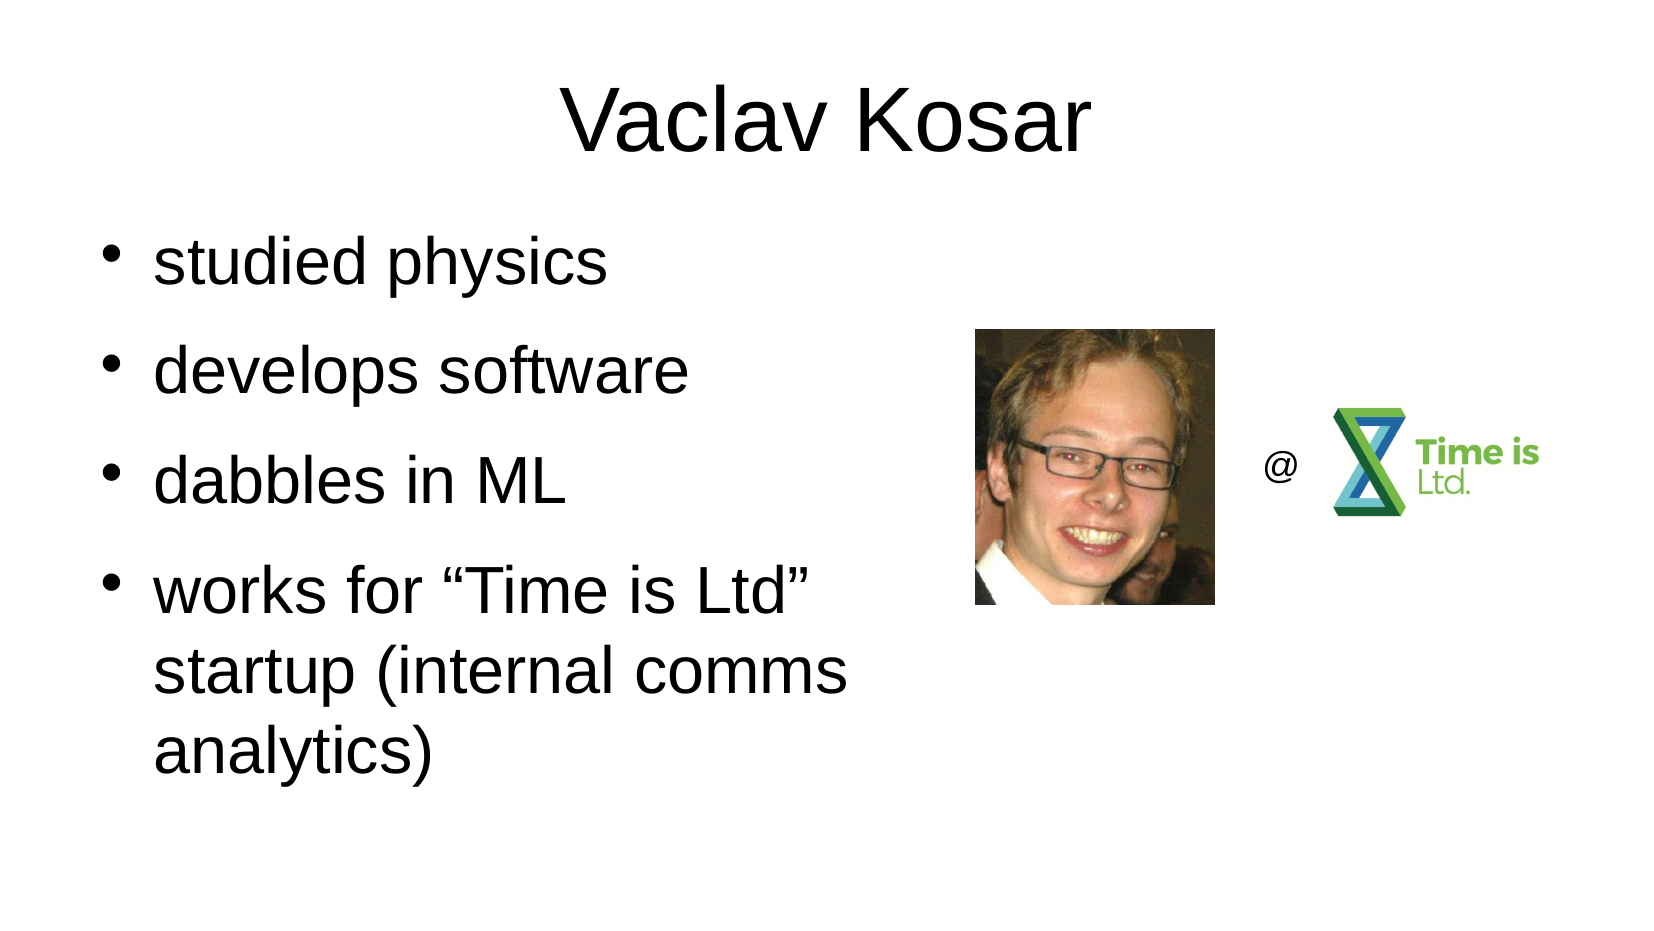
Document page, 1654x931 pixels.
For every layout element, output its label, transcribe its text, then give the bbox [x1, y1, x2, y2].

picture [975, 329, 1215, 605]
text_box studied physics develops software dabbles in ML works for “Time is Ltd” startup (internal comms analytics) [82, 217, 960, 840]
text_box Vaclav Kosar [82, 37, 1571, 193]
picture [1254, 314, 1620, 600]
text_box @ [1247, 433, 1334, 491]
